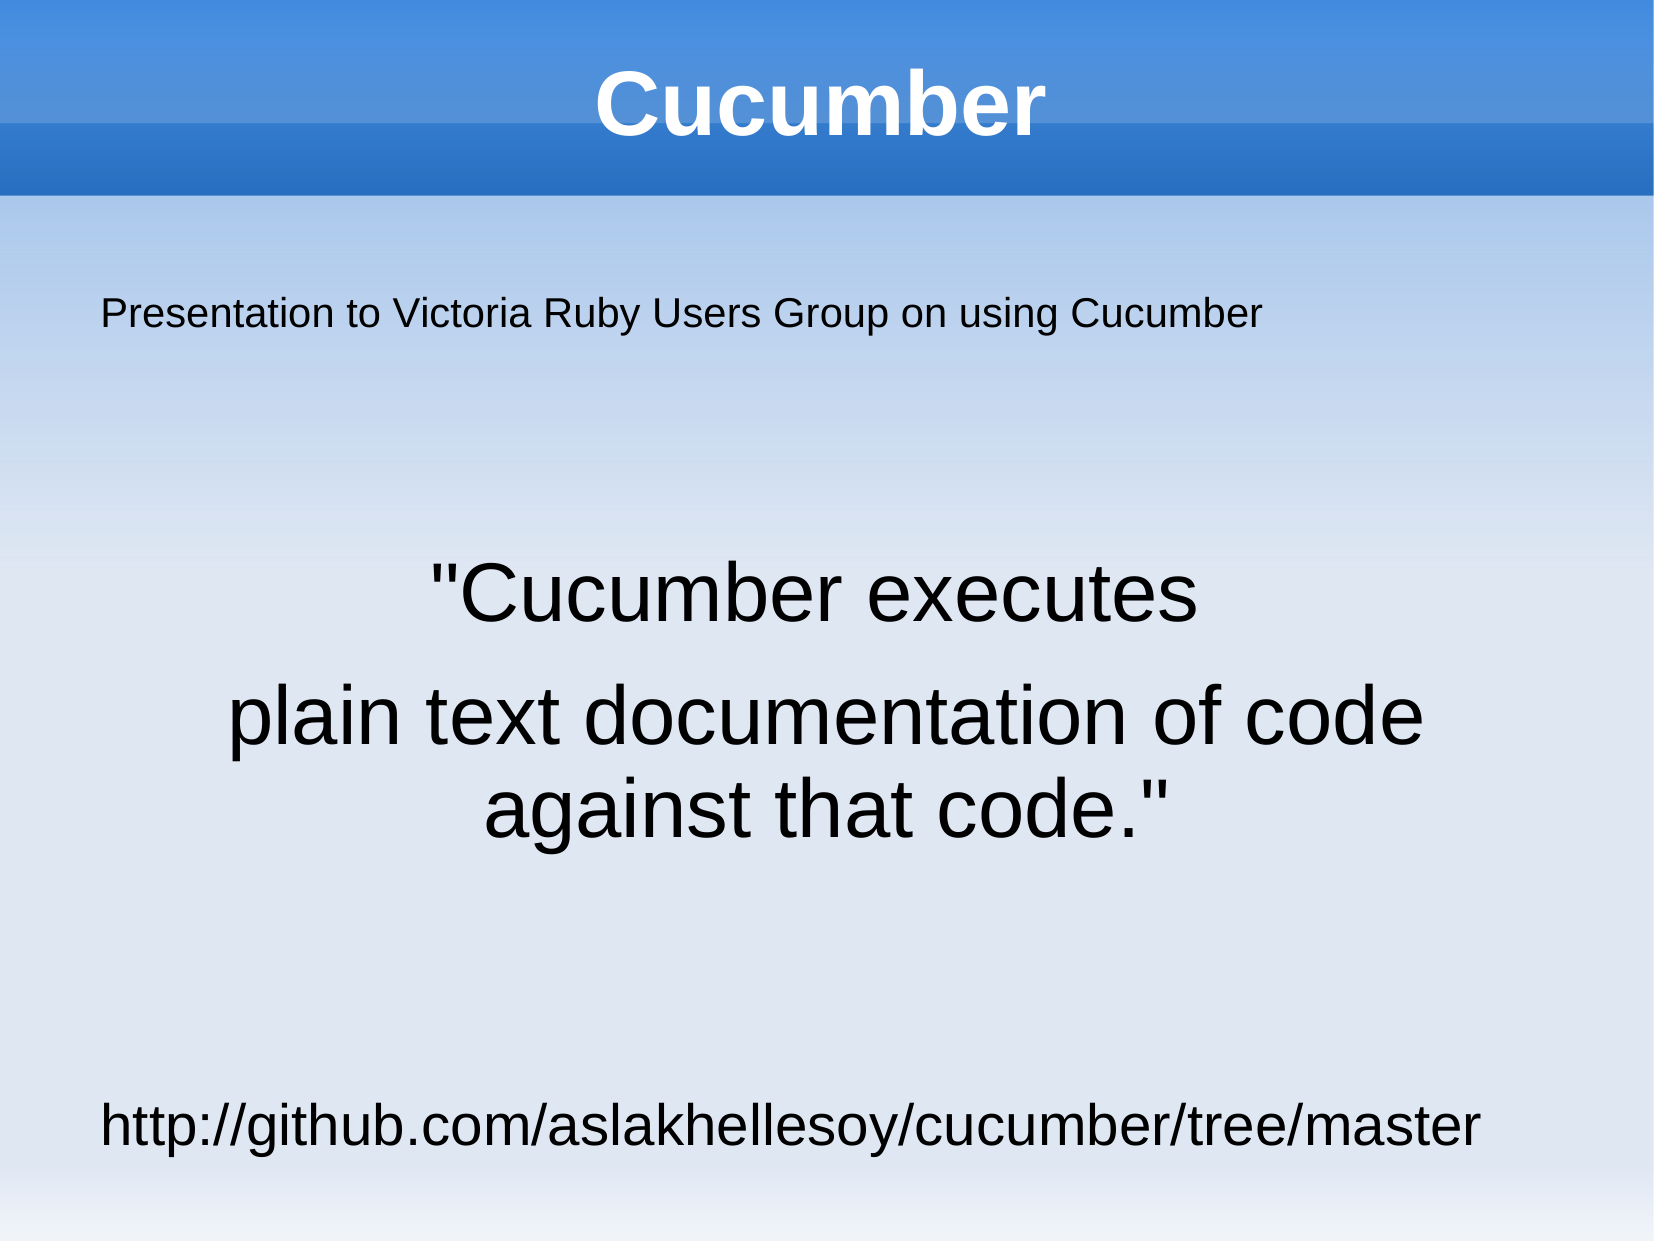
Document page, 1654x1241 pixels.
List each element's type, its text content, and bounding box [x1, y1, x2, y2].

picture [0, 0, 1654, 1241]
list Presentation to Victoria Ruby Users Group on using Cucumber "Cucumber executes plain text documentation of code against that code." http://github.com/aslakhellesoy/cucumber/tree/master [82, 290, 1571, 1159]
title Cucumber [76, 7, 1565, 200]
